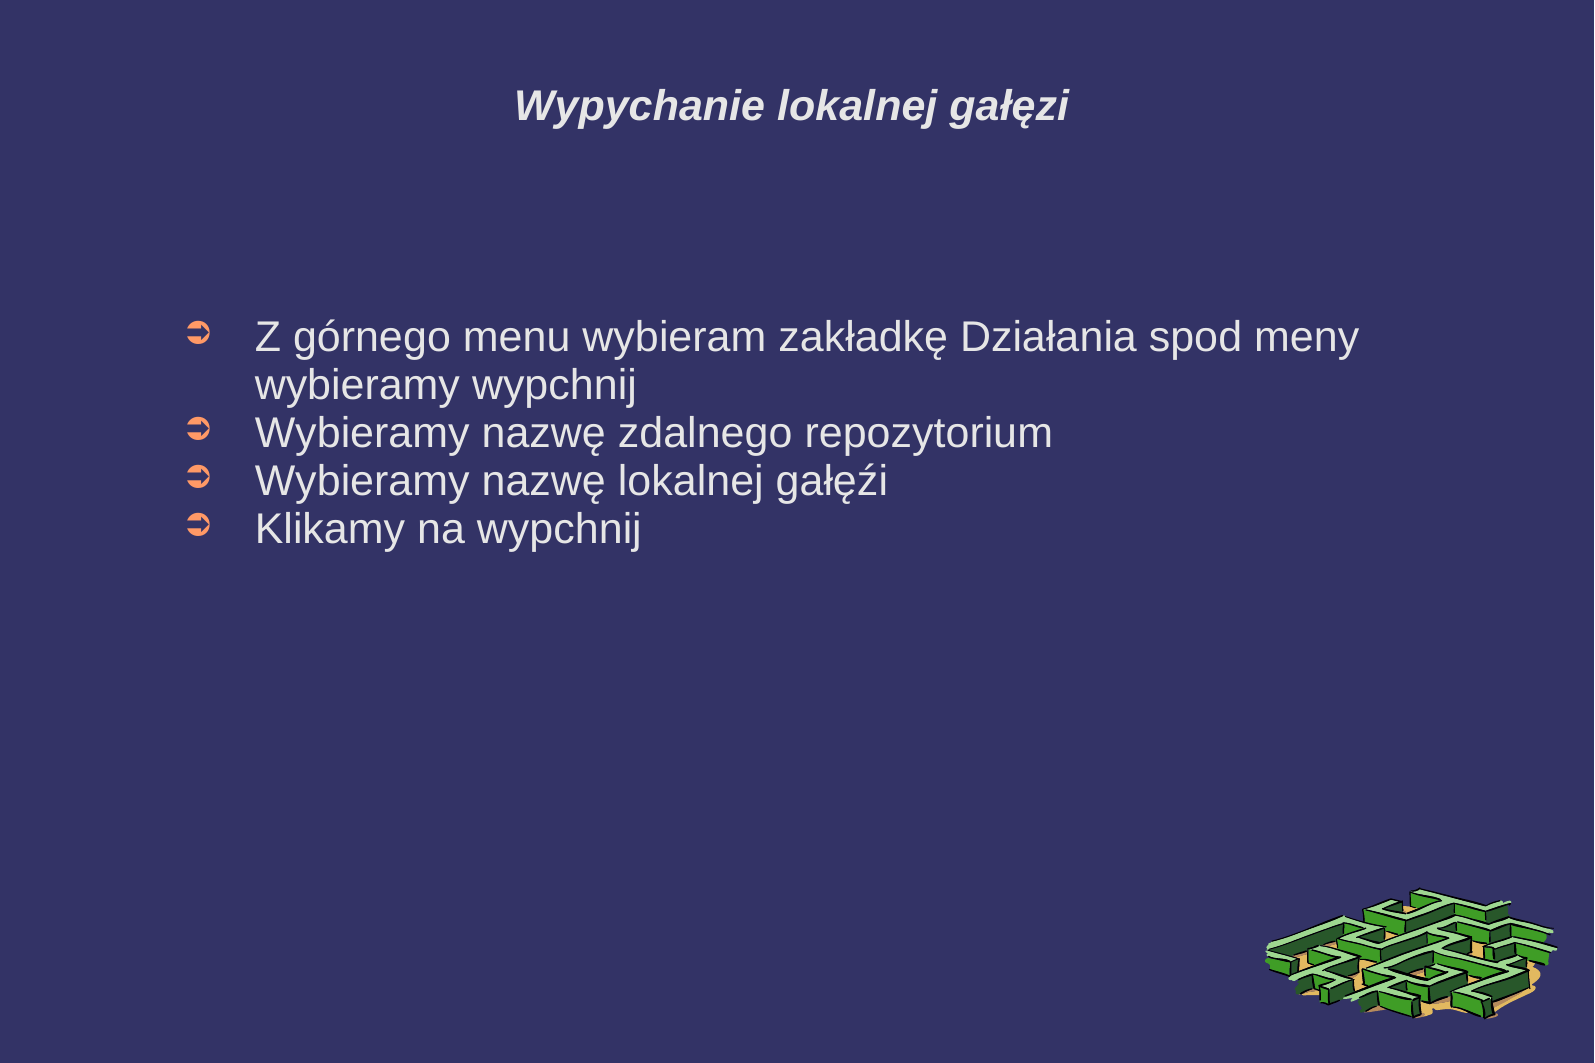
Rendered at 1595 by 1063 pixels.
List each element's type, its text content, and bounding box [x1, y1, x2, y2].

list Z górnego menu wybieram zakładkę Działania spod meny wybieramy wypchnij Wybieramy nazwę zdalnego repozytorium Wybieramy nazwę lokalnej gałęźi Klikamy na wypchnij [172, 312, 1514, 983]
title Wypychanie lokalnej gałęzi [117, 16, 1479, 194]
